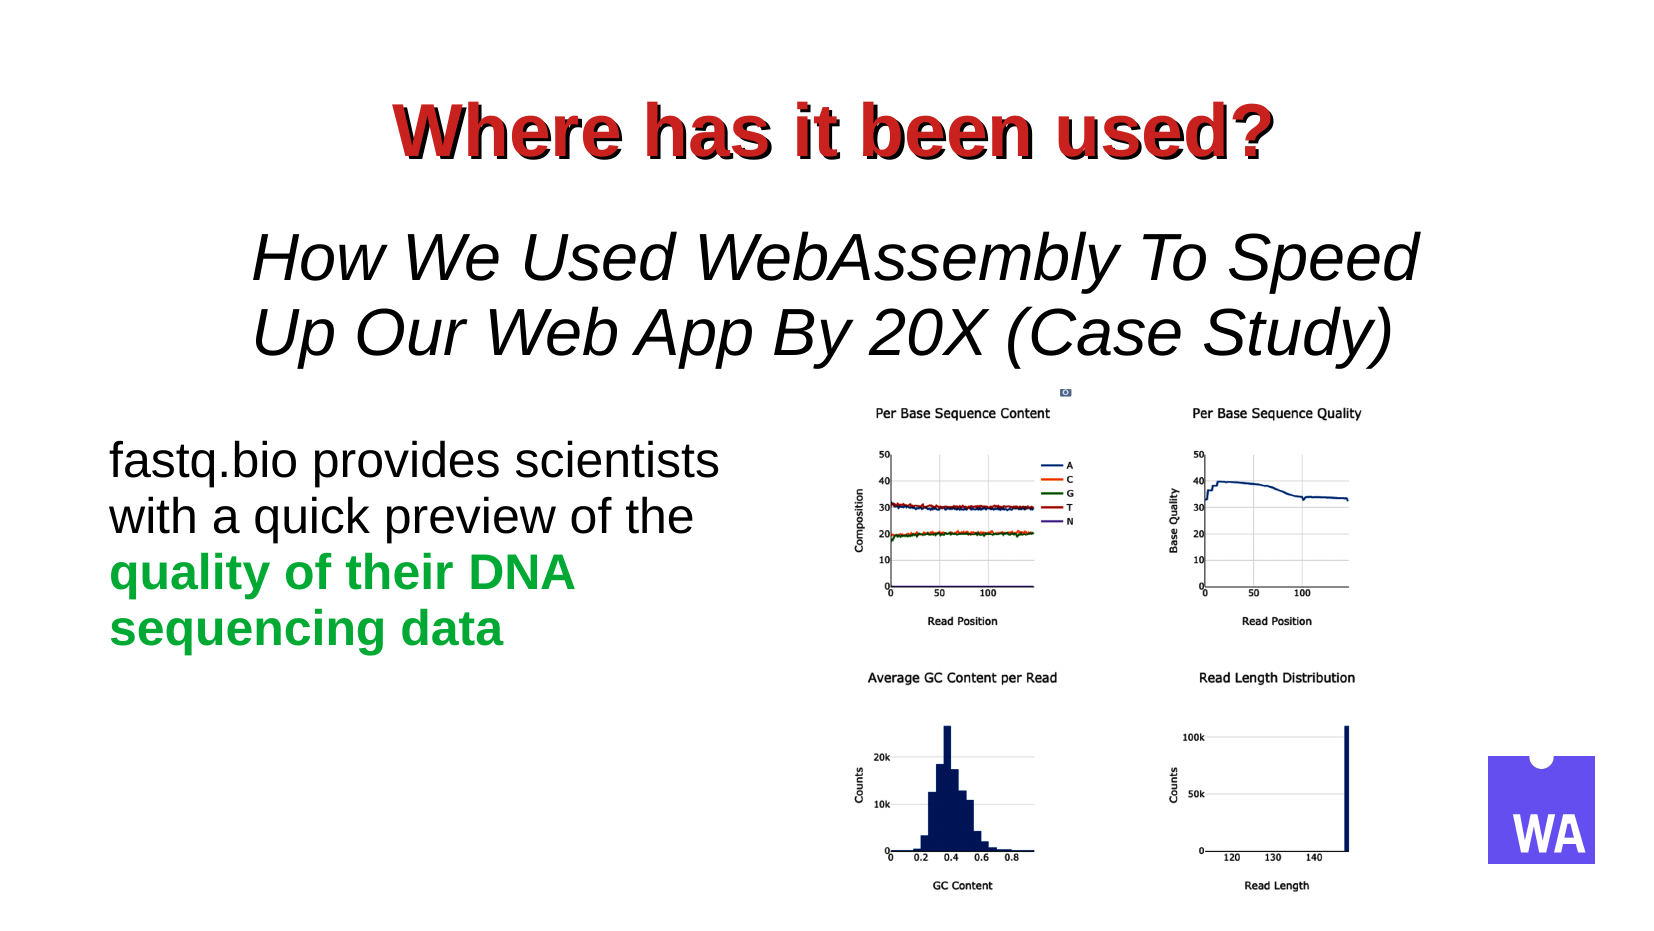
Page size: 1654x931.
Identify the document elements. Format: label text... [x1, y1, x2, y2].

picture [850, 389, 1371, 900]
text_box fastq.bio provides scientists with a quick preview of the quality of their DNA sequencing data [94, 425, 804, 792]
text_box Where has it been used? [377, 81, 1323, 212]
picture [1488, 756, 1595, 864]
text_box How We Used WebAssembly To Speed Up Our Web App By 20X (Case Study) [236, 212, 1465, 414]
